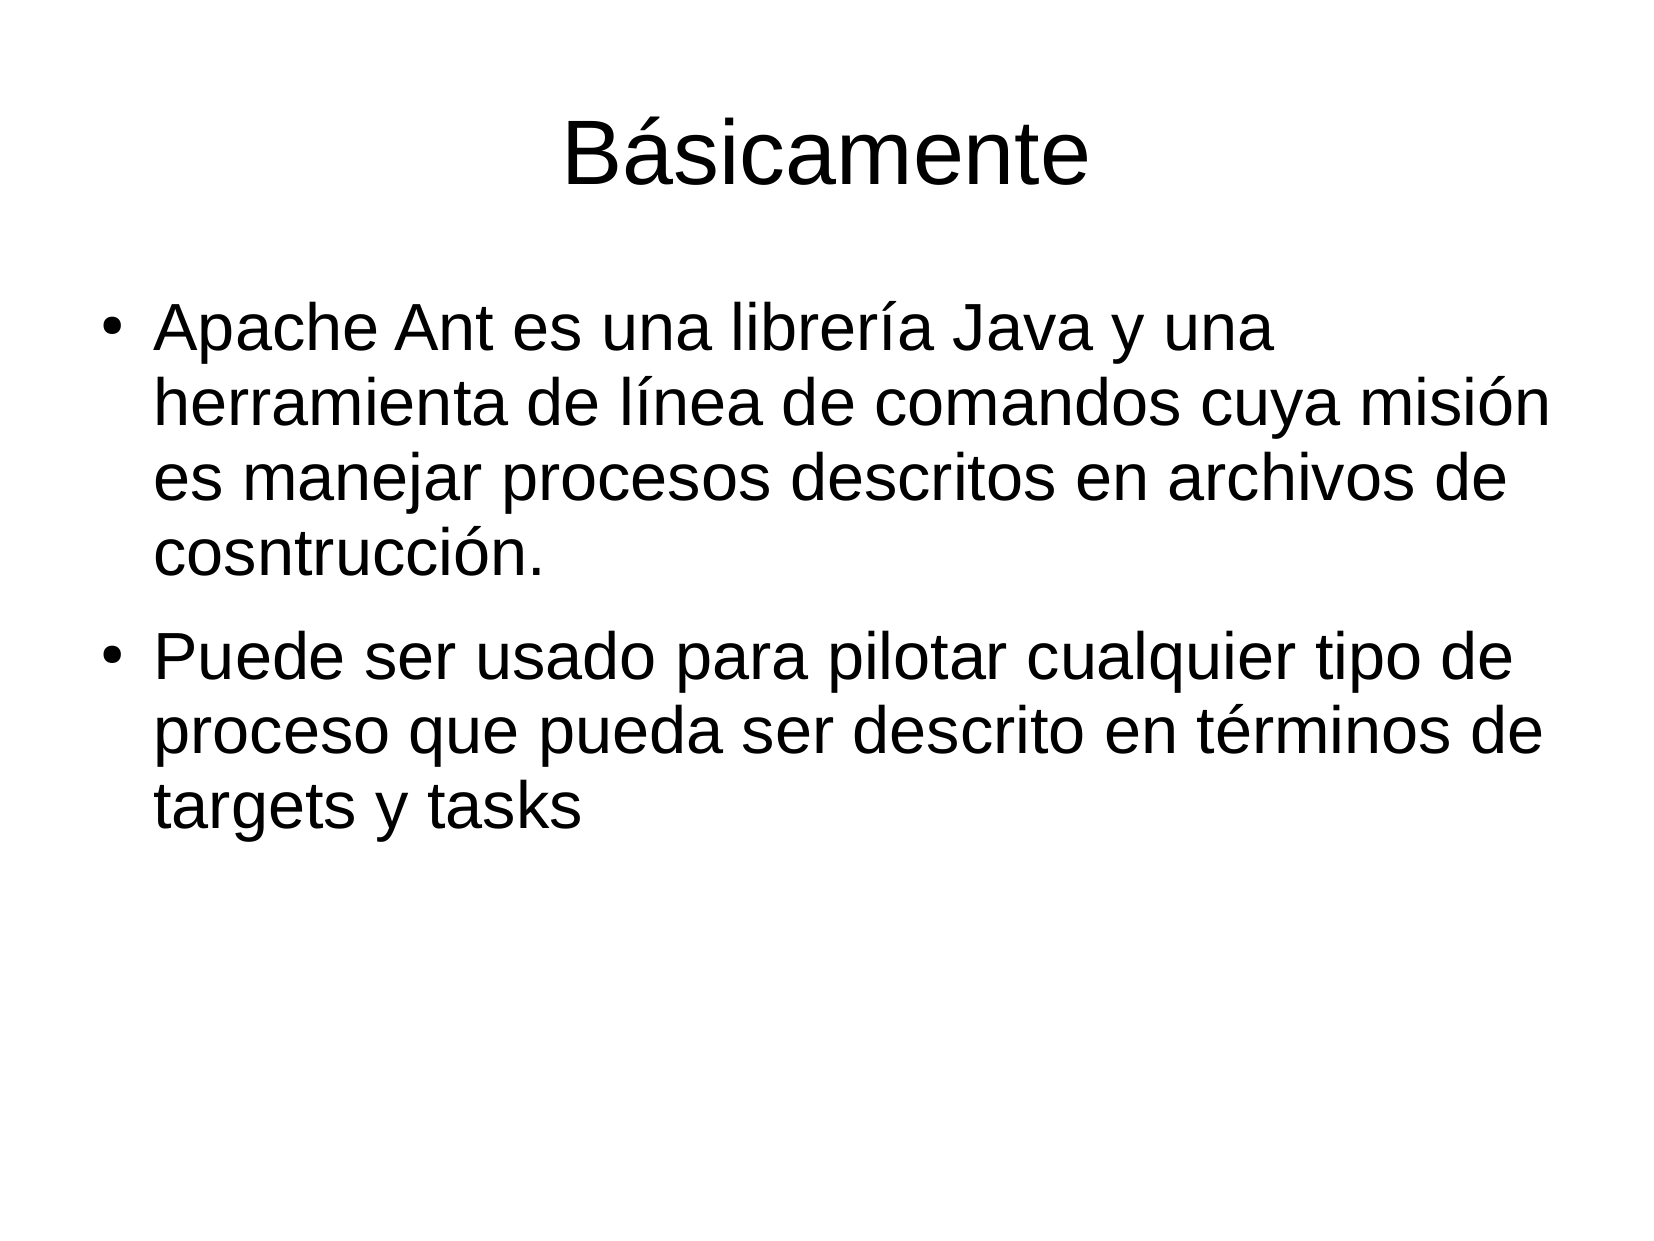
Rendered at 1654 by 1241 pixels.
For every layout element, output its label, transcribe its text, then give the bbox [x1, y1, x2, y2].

title Básicamente [82, 49, 1571, 257]
list Apache Ant es una librería Java y una herramienta de línea de comandos cuya misión es manejar procesos descritos en archivos de cosntrucción. Puede ser usado para pilotar cualquier tipo de proceso que pueda ser descrito en términos de targets y tasks [82, 290, 1571, 1010]
